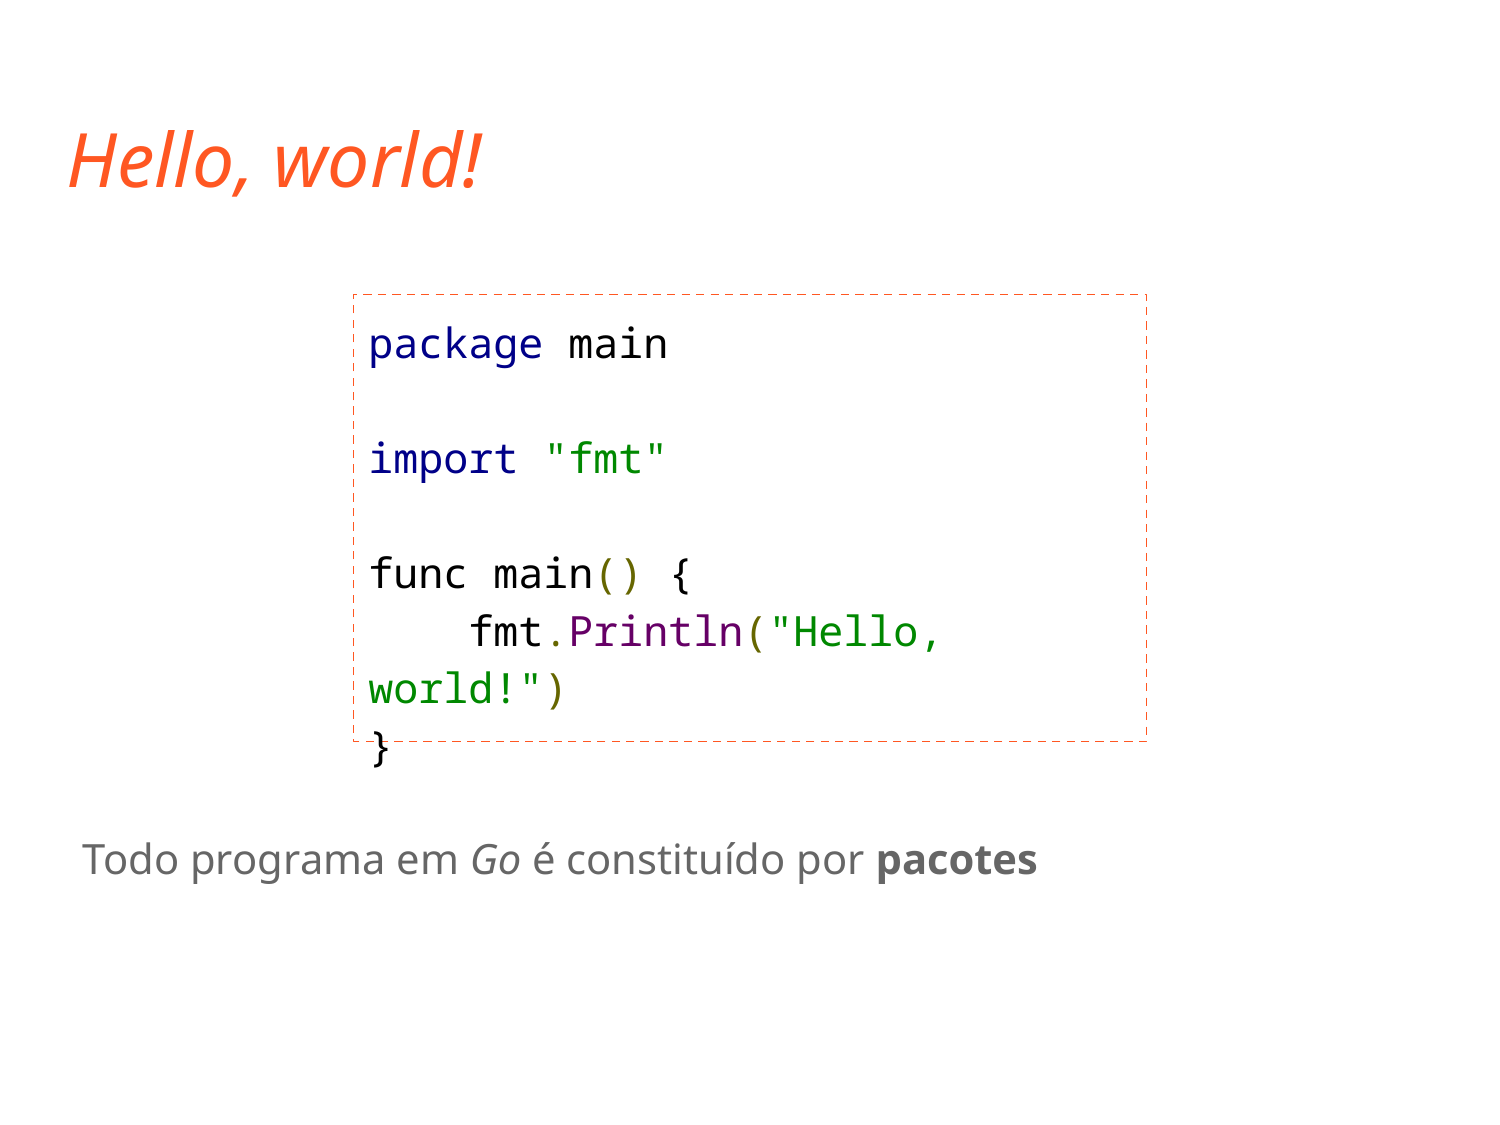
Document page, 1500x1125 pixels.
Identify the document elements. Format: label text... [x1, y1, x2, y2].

title Hello, world! [51, 97, 1449, 223]
list Todo programa em Go é constituído por pacotes [51, 810, 1449, 914]
text_box package main import "fmt" func main() { fmt.Println("Hello, world!") } [353, 294, 1147, 742]
